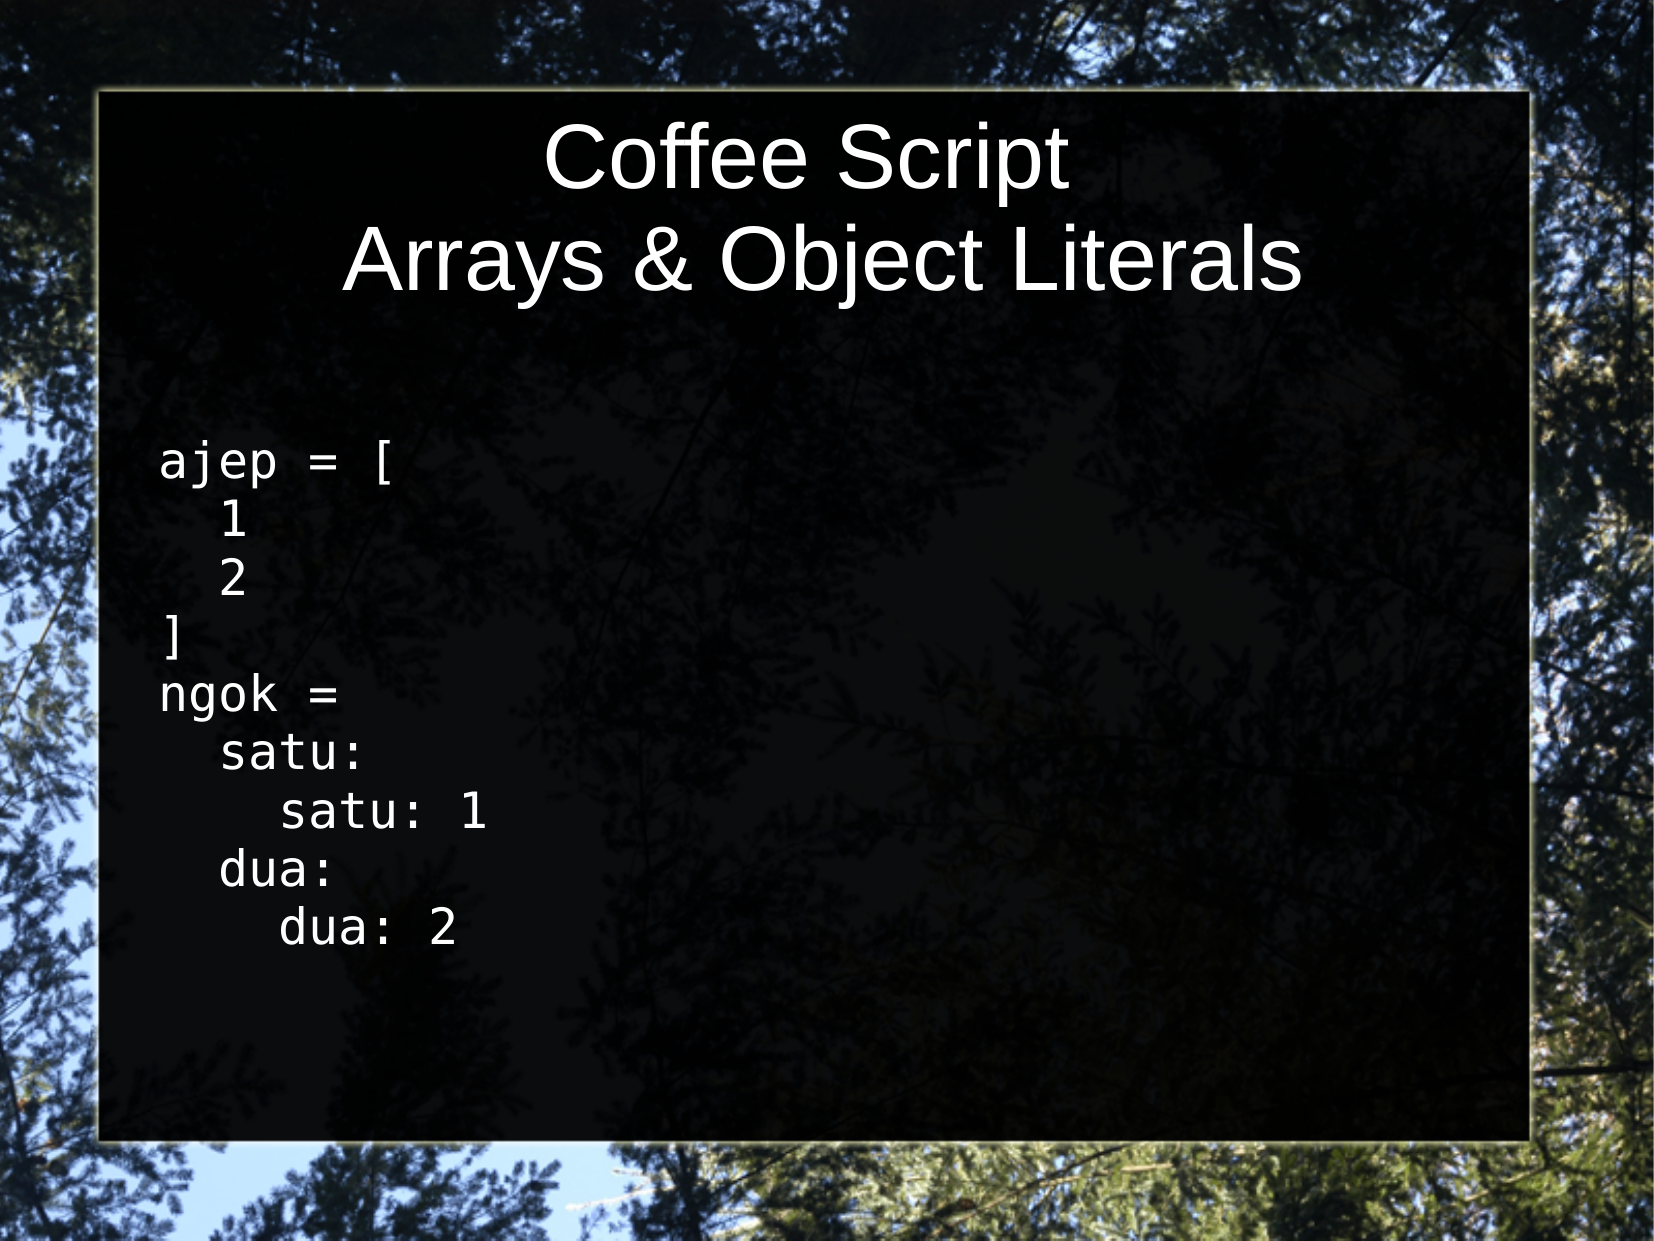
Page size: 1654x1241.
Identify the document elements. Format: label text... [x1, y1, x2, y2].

subtitle ajep = [ 1 2 ] ngok = satu: satu: 1 dua: dua: 2 [158, 285, 1606, 1104]
picture [0, 0, 1654, 1241]
title Coffee Script Arrays & Object Literals [83, 105, 1531, 311]
